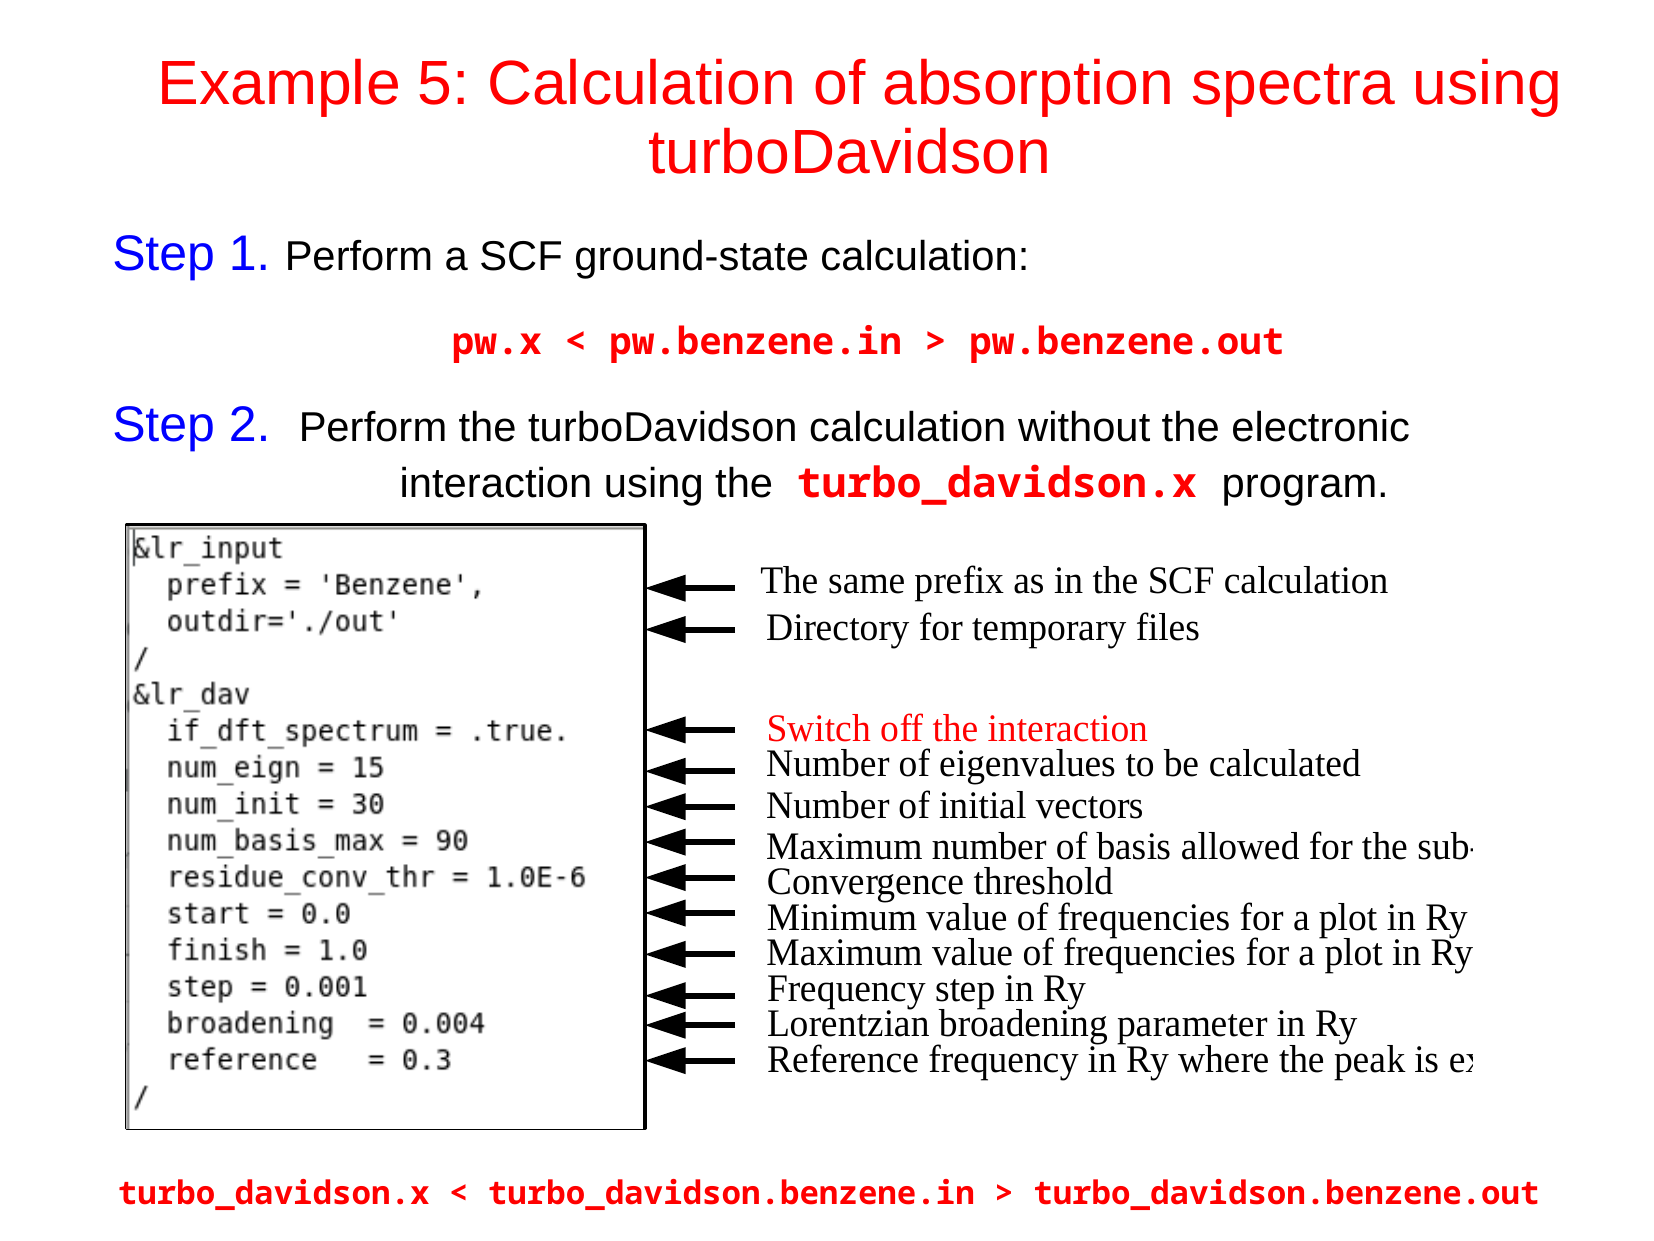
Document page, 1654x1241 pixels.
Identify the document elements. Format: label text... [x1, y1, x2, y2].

list Step 1. Perform a SCF ground-state calculation: [41, 225, 1036, 357]
list turbo_davidson.x < turbo_davidson.benzene.in > turbo_davidson.benzene.out [62, 1170, 1548, 1241]
picture [126, 526, 643, 1129]
list pw.x < pw.benzene.in > pw.benzene.out [380, 315, 1336, 421]
text_box Example 5: Calculation of absorption spectra using turboDavidson [15, 33, 1654, 202]
list Step 2. Perform the turboDavidson calculation without the electronic interaction using the turbo_davidson.x program. [41, 396, 1530, 521]
chart [640, 434, 1473, 1098]
